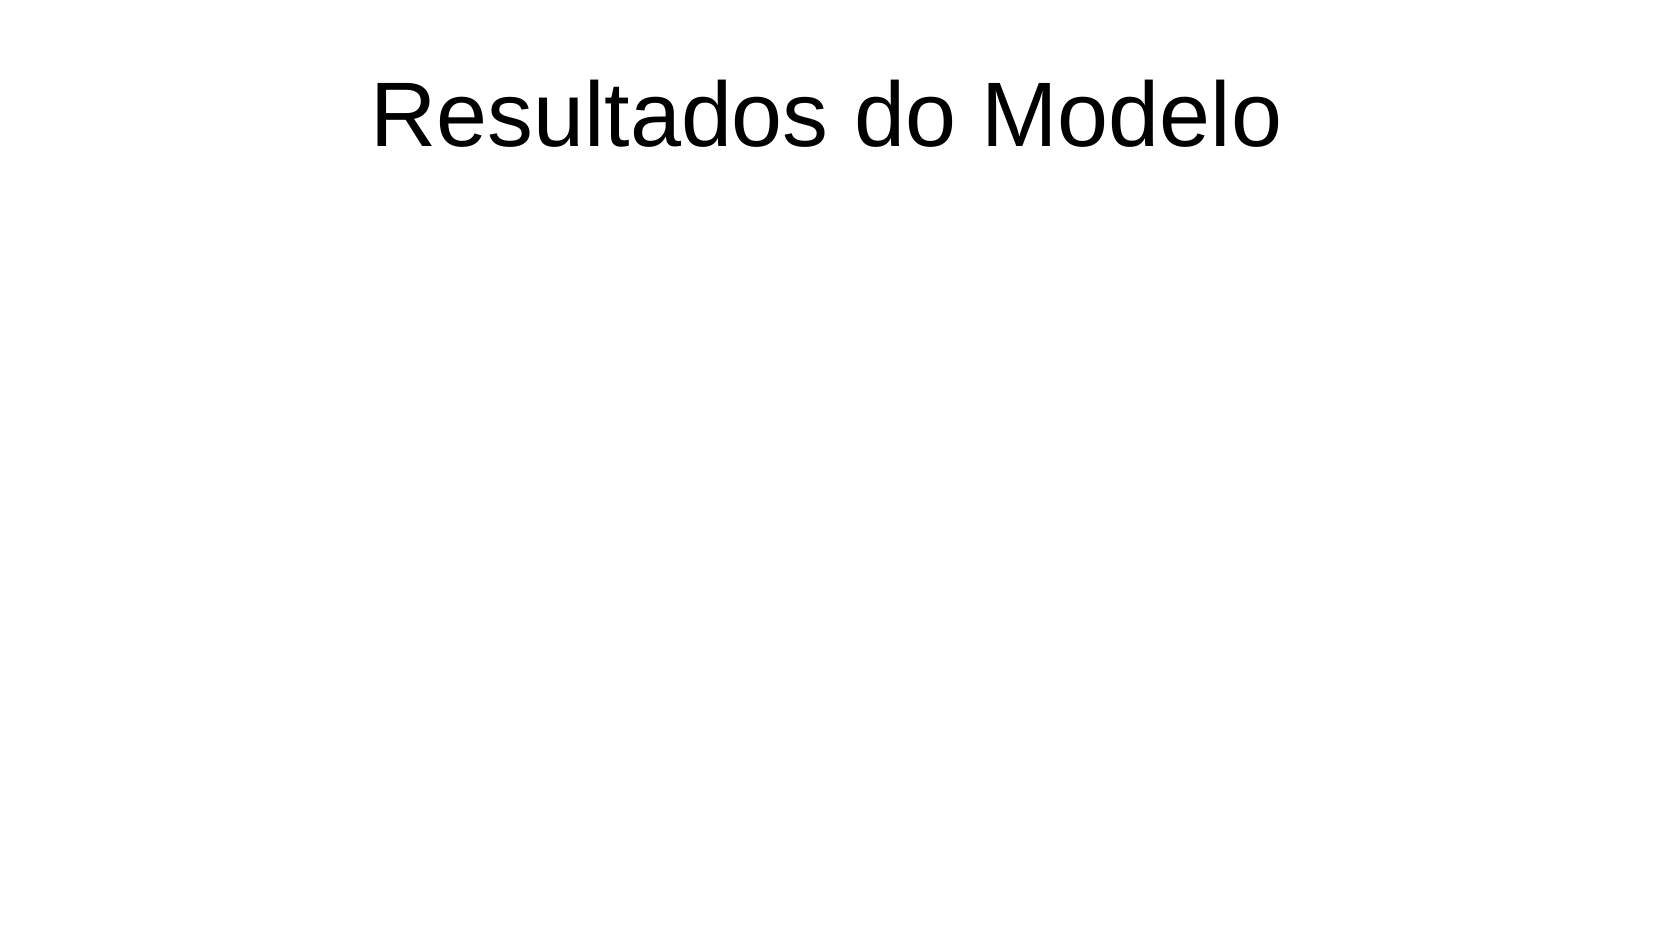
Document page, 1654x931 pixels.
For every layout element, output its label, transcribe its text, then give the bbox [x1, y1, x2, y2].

title Resultados do Modelo [82, 37, 1571, 193]
